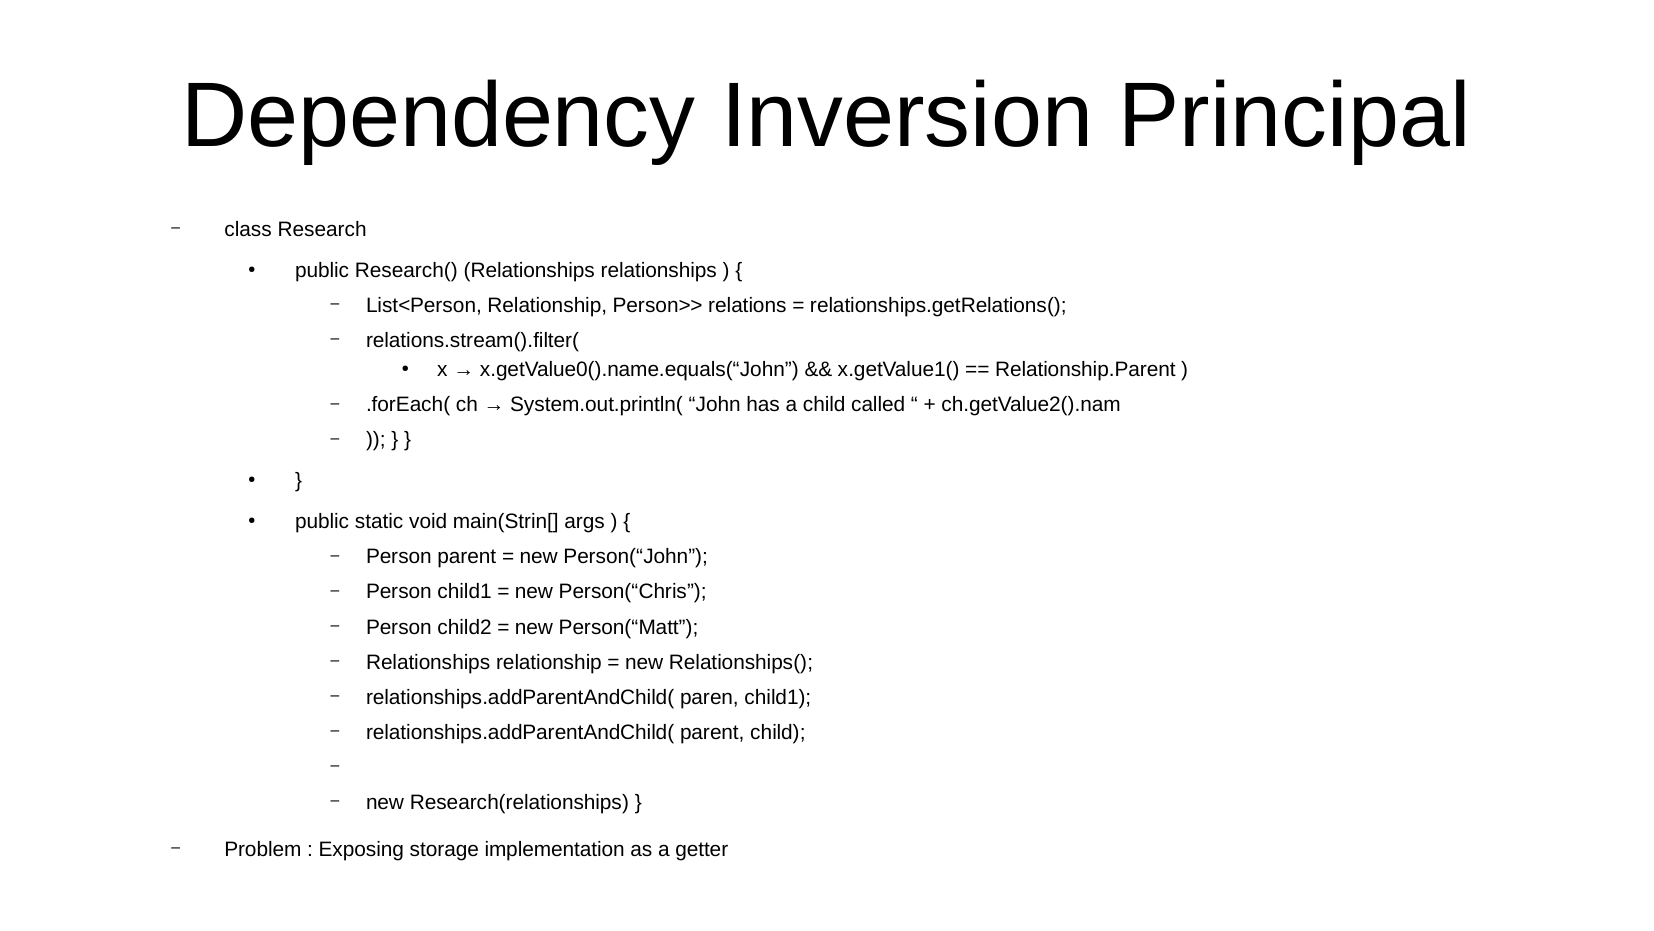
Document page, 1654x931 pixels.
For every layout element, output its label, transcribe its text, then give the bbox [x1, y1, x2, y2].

list class Research public Research() (Relationships relationships ) { List<Person, Relationship, Person>> relations = relationships.getRelations(); relations.stream().filter( x → x.getValue0().name.equals(“John”) && x.getValue1() == Relationship.Parent ) .forEach( ch → System.out.println( “John has a child called “ + ch.getValue2().nam )); } } } public static void main(Strin[] args ) { Person parent = new Person(“John”); Person child1 = new Person(“Chris”); Person child2 = new Person(“Matt”); Relationships relationship = new Relationships(); relationships.addParentAndChild( paren, child1); relationships.addParentAndChild( parent, child); new Research(relationships) } Problem : Exposing storage implementation as a getter [82, 217, 1636, 931]
title Dependency Inversion Principal [82, 37, 1571, 193]
